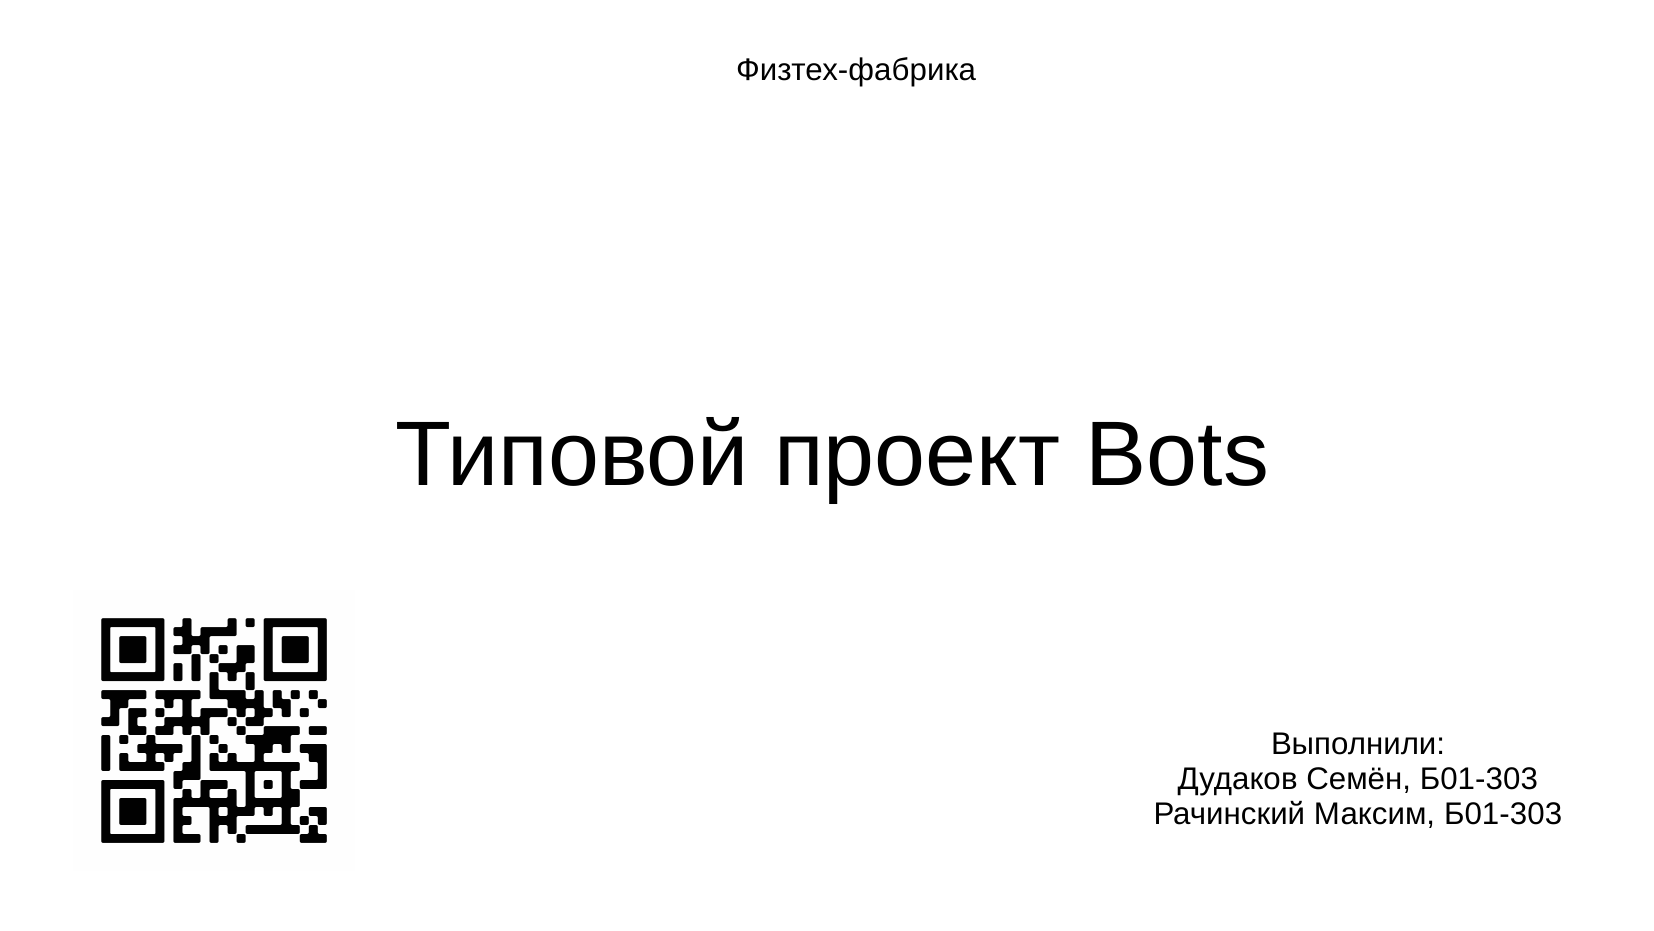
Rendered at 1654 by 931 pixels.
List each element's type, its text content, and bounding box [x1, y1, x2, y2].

subtitle Выполнили: Дудаков Семён, Б01-303 Рачинский Максим, Б01-303 [915, 641, 1654, 916]
title Типовой проект Bots [88, 376, 1577, 532]
text_box Физтех-фабрика [413, 0, 1300, 207]
picture [73, 590, 355, 872]
